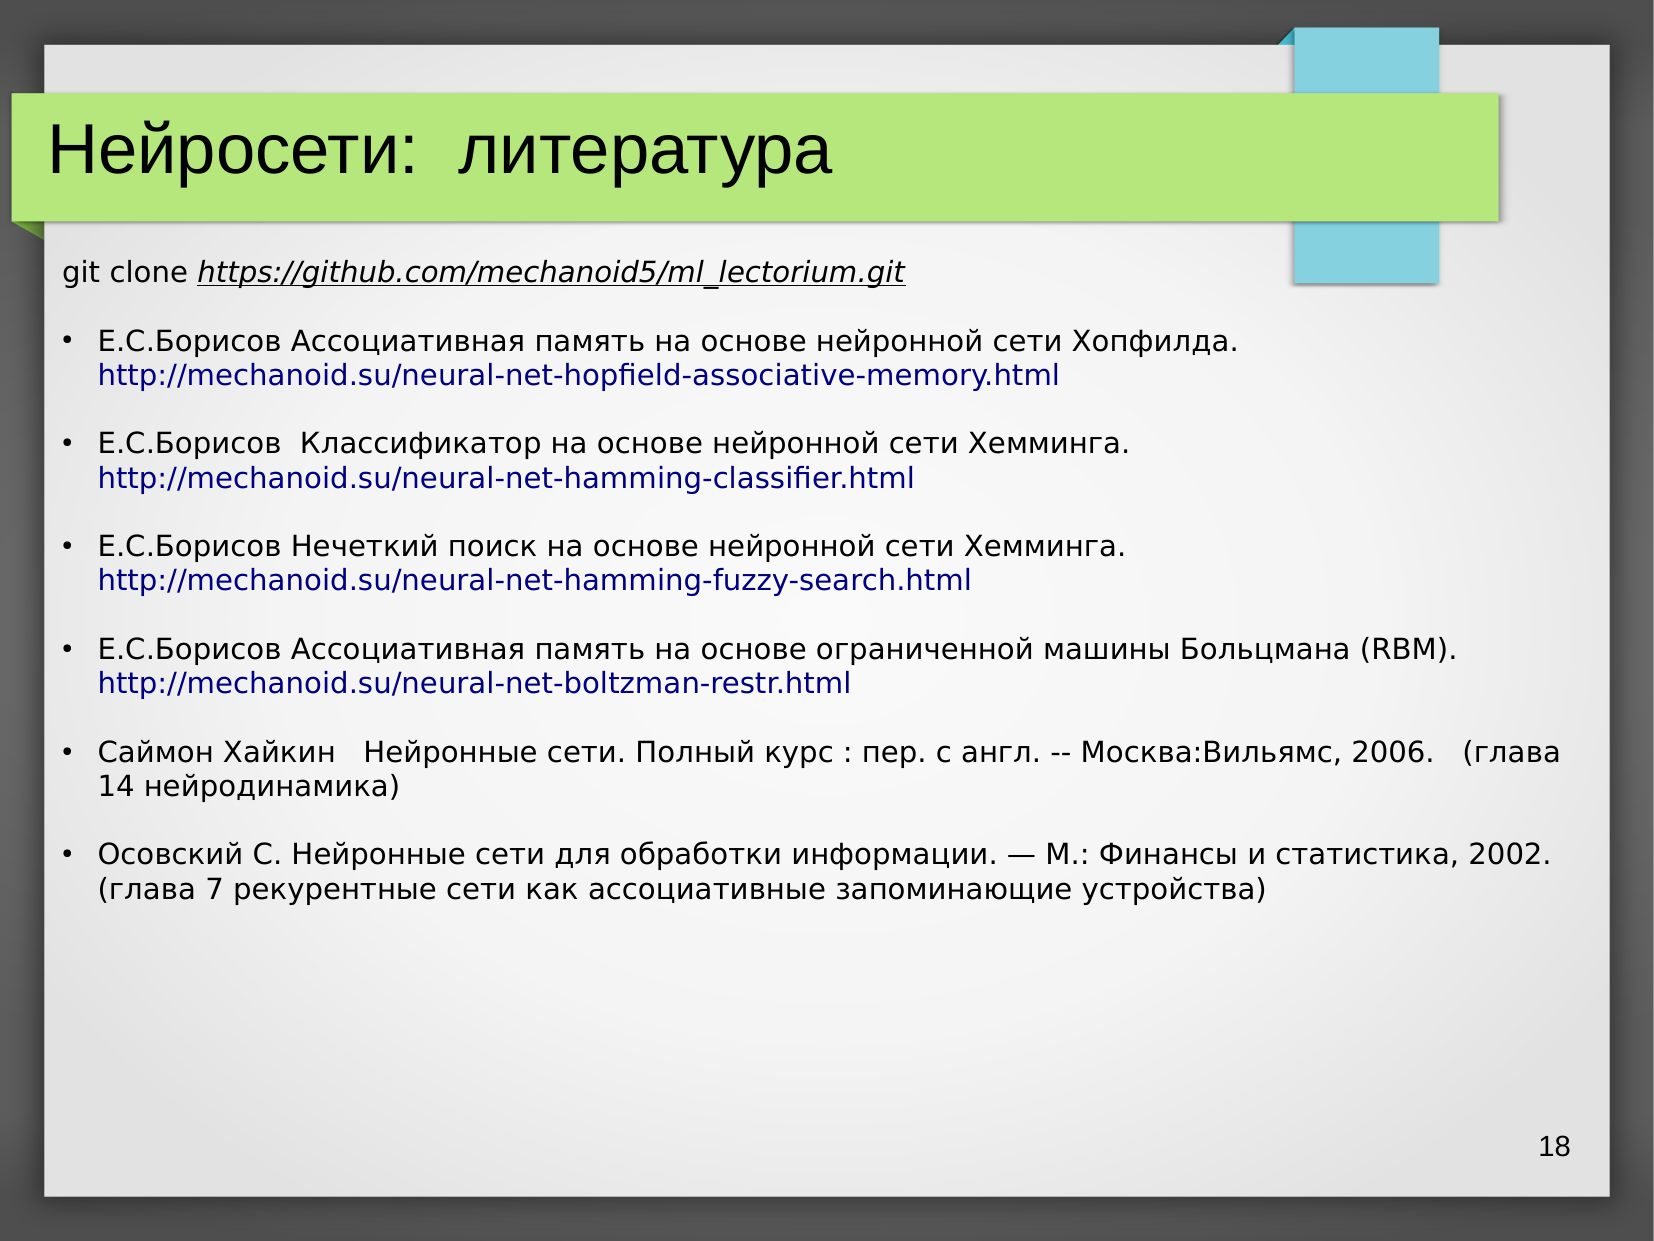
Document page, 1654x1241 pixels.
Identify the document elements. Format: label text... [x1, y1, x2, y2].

title Нейросети: литература [47, 96, 1536, 201]
text_box git clone https://github.com/mechanoid5/ml_lectorium.git Е.С.Борисов Ассоциативная память на основе нейронной сети Хопфилда. http://mechanoid.su/neural-net-hopfield-associative-memory.html Е.С.Борисов Классификатор на основе нейронной сети Хемминга. http://mechanoid.su/neural-net-hamming-classifier.html Е.С.Борисов Нечеткий поиск на основе нейронной сети Хемминга. http://mechanoid.su/neural-net-hamming-fuzzy-search.html Е.С.Борисов Ассоциативная память на основе ограниченной машины Больцмана (RBM). http://mechanoid.su/neural-net-boltzman-restr.html Саймон Хайкин Нейронные сети. Полный курс : пер. с англ. -- Москва:Вильямс, 2006. (глава 14 нейродинамика) Осовский С. Нейронные сети для обработки информации. — М.: Финансы и статистика, 2002. (глава 7 рекурентные сети как ассоциативные запоминающие устройства) [47, 248, 1607, 1045]
picture [0, 0, 1654, 1241]
